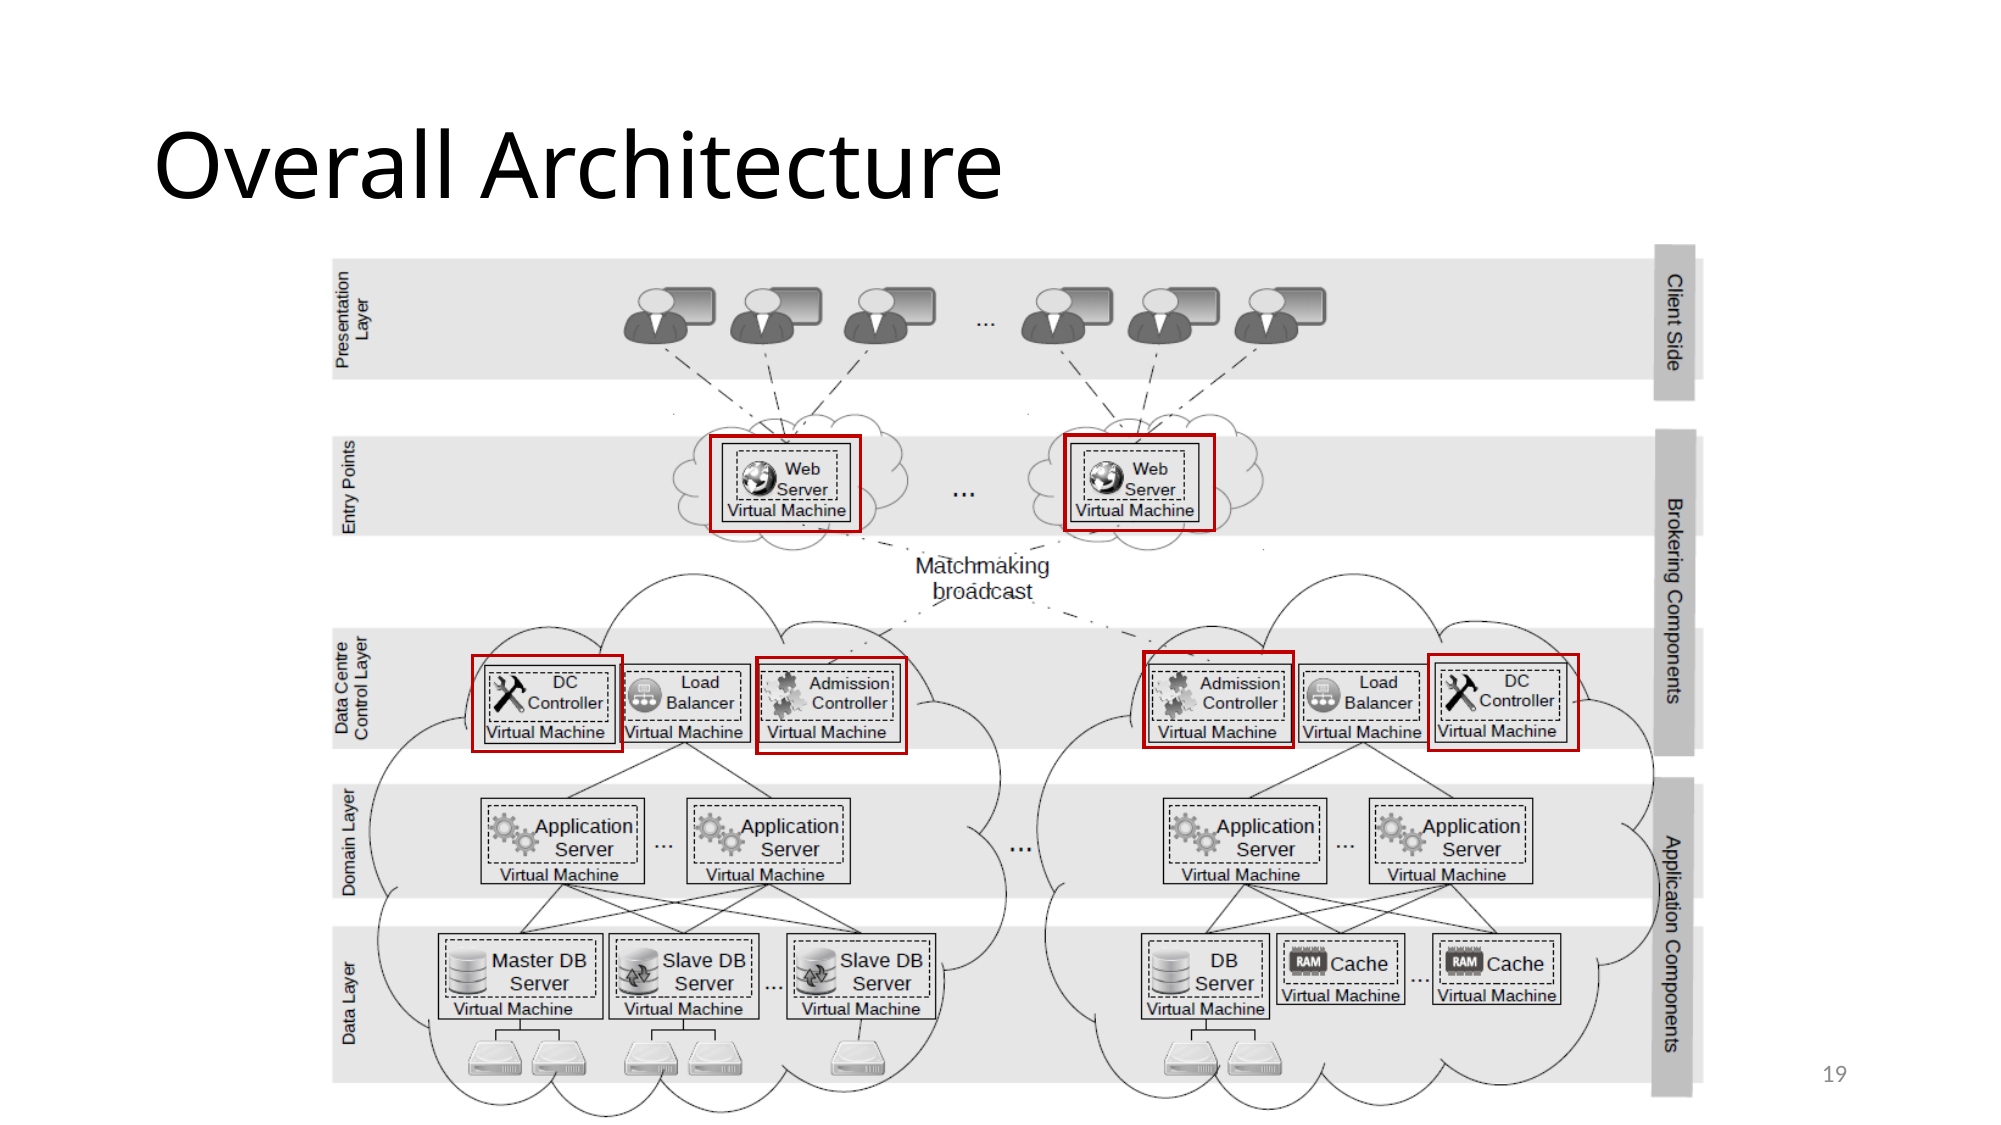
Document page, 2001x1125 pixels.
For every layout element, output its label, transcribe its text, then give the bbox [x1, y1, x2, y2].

picture [321, 237, 1715, 1125]
slide_number <number> [1412, 1042, 1863, 1103]
title Overall Architecture [137, 59, 1863, 278]
